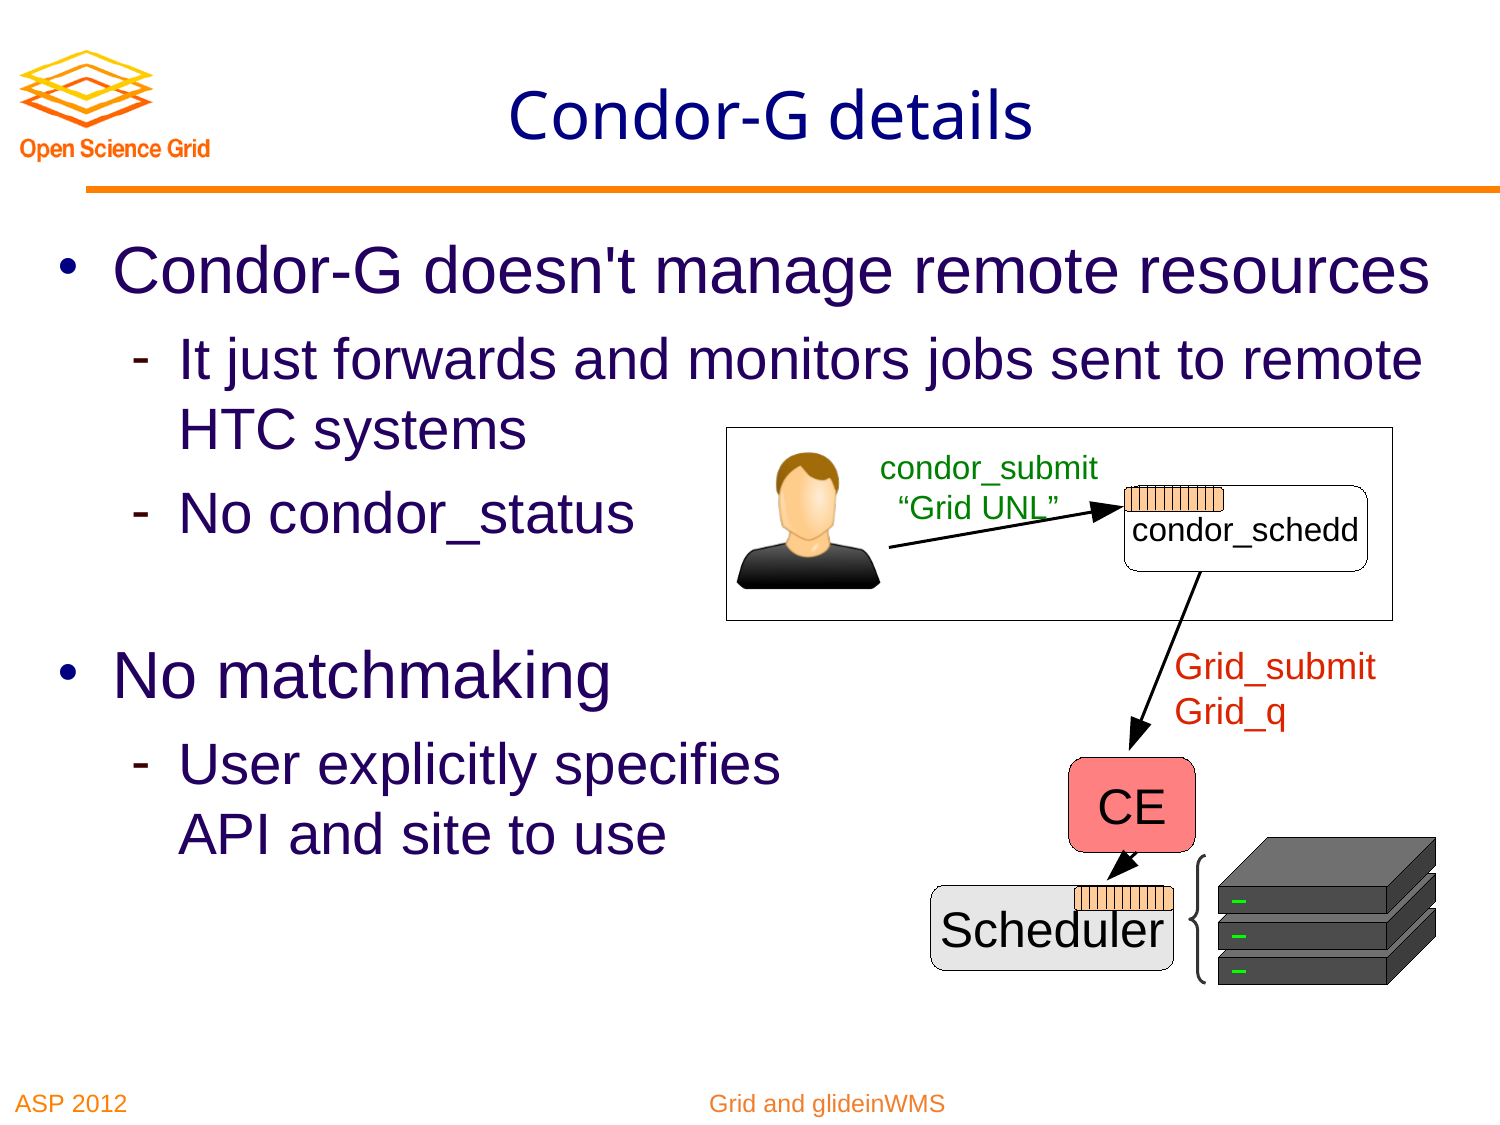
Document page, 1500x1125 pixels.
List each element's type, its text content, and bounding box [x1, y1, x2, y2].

text_box [1218, 873, 1436, 950]
text_box CE [1068, 757, 1196, 853]
text_box Scheduler [1060, 923, 1073, 944]
text_box condor_schedd [1124, 485, 1368, 572]
text_box [1218, 908, 1436, 985]
text_box [726, 427, 1393, 621]
picture [0, 27, 201, 179]
picture [733, 442, 884, 593]
text_box [1218, 837, 1436, 914]
text_box condor_submit “Grid UNL” [865, 438, 1114, 534]
text_box [1074, 886, 1174, 911]
text_box Scheduler [930, 885, 1174, 971]
text_box Grid_submit Grid_q [1159, 634, 1473, 740]
list Condor-G doesn't manage remote resources It just forwards and monitors jobs sent to remote HTC systems No condor_status No matchmaking User explicitly specifies API and site to use [41, 218, 1474, 962]
title Condor-G details [201, 18, 1342, 207]
